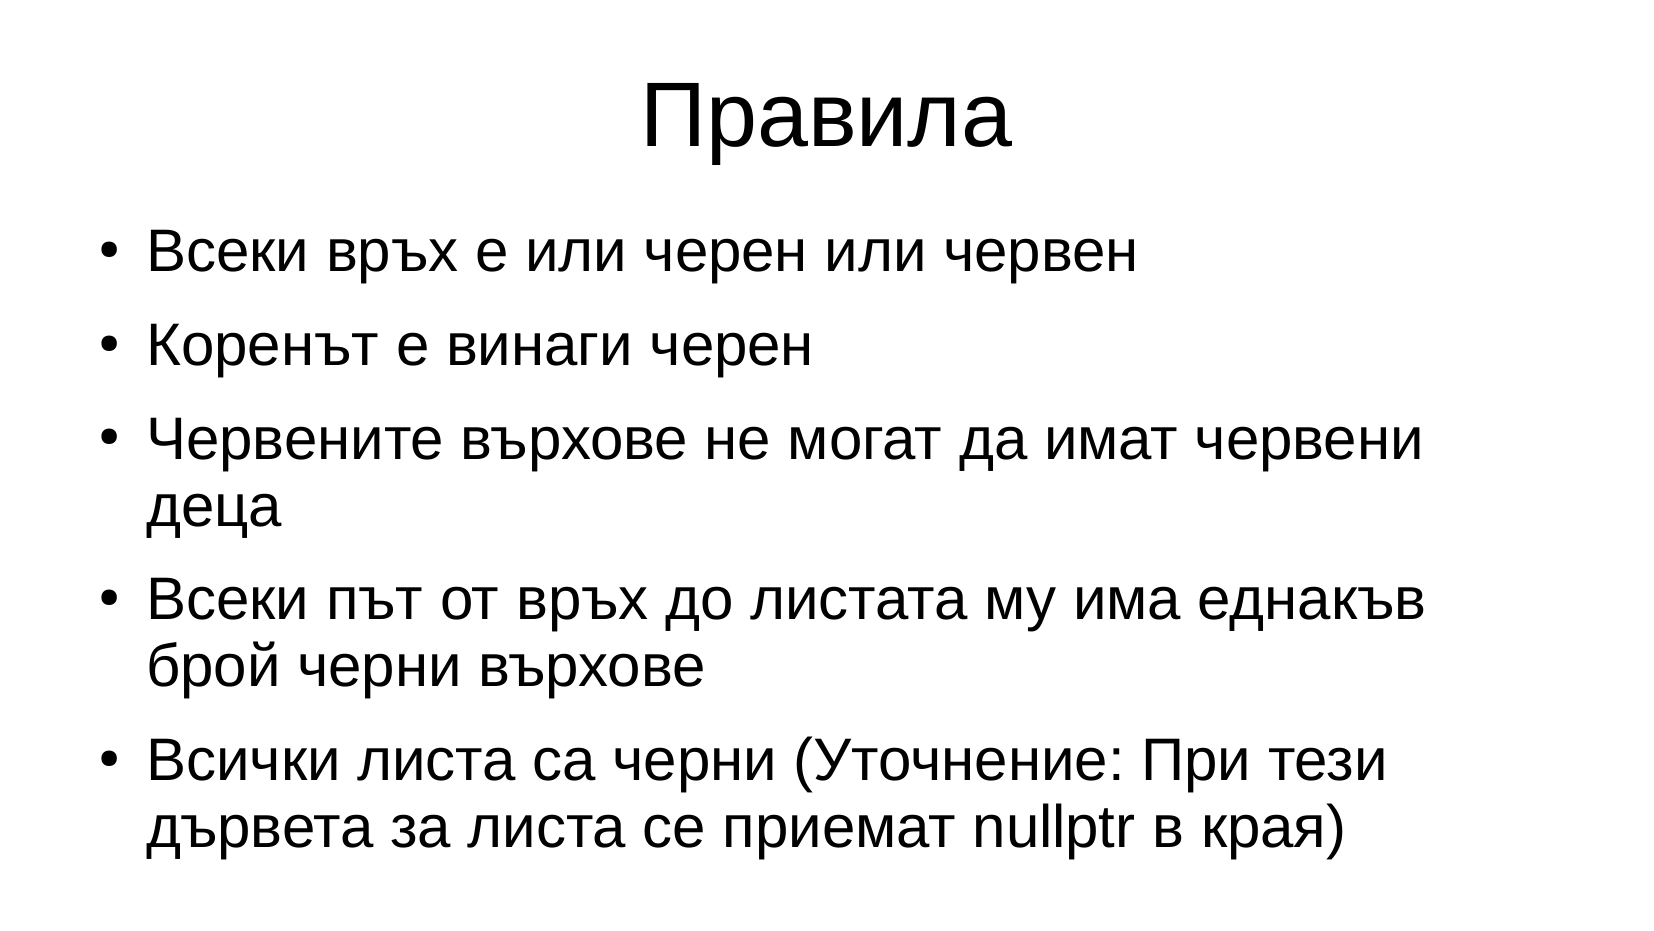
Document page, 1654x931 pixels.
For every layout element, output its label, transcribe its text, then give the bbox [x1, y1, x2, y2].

list Всеки връх е или черен или червен Коренът е винаги черен Червените върхове не могат да имат червени деца Всеки път от връх до листата му има еднакъв брой черни върхове Всички листа са черни (Уточнение: При тези дървета за листа се приемат nullptr в края) [82, 217, 1571, 863]
title Правила [82, 37, 1571, 193]
